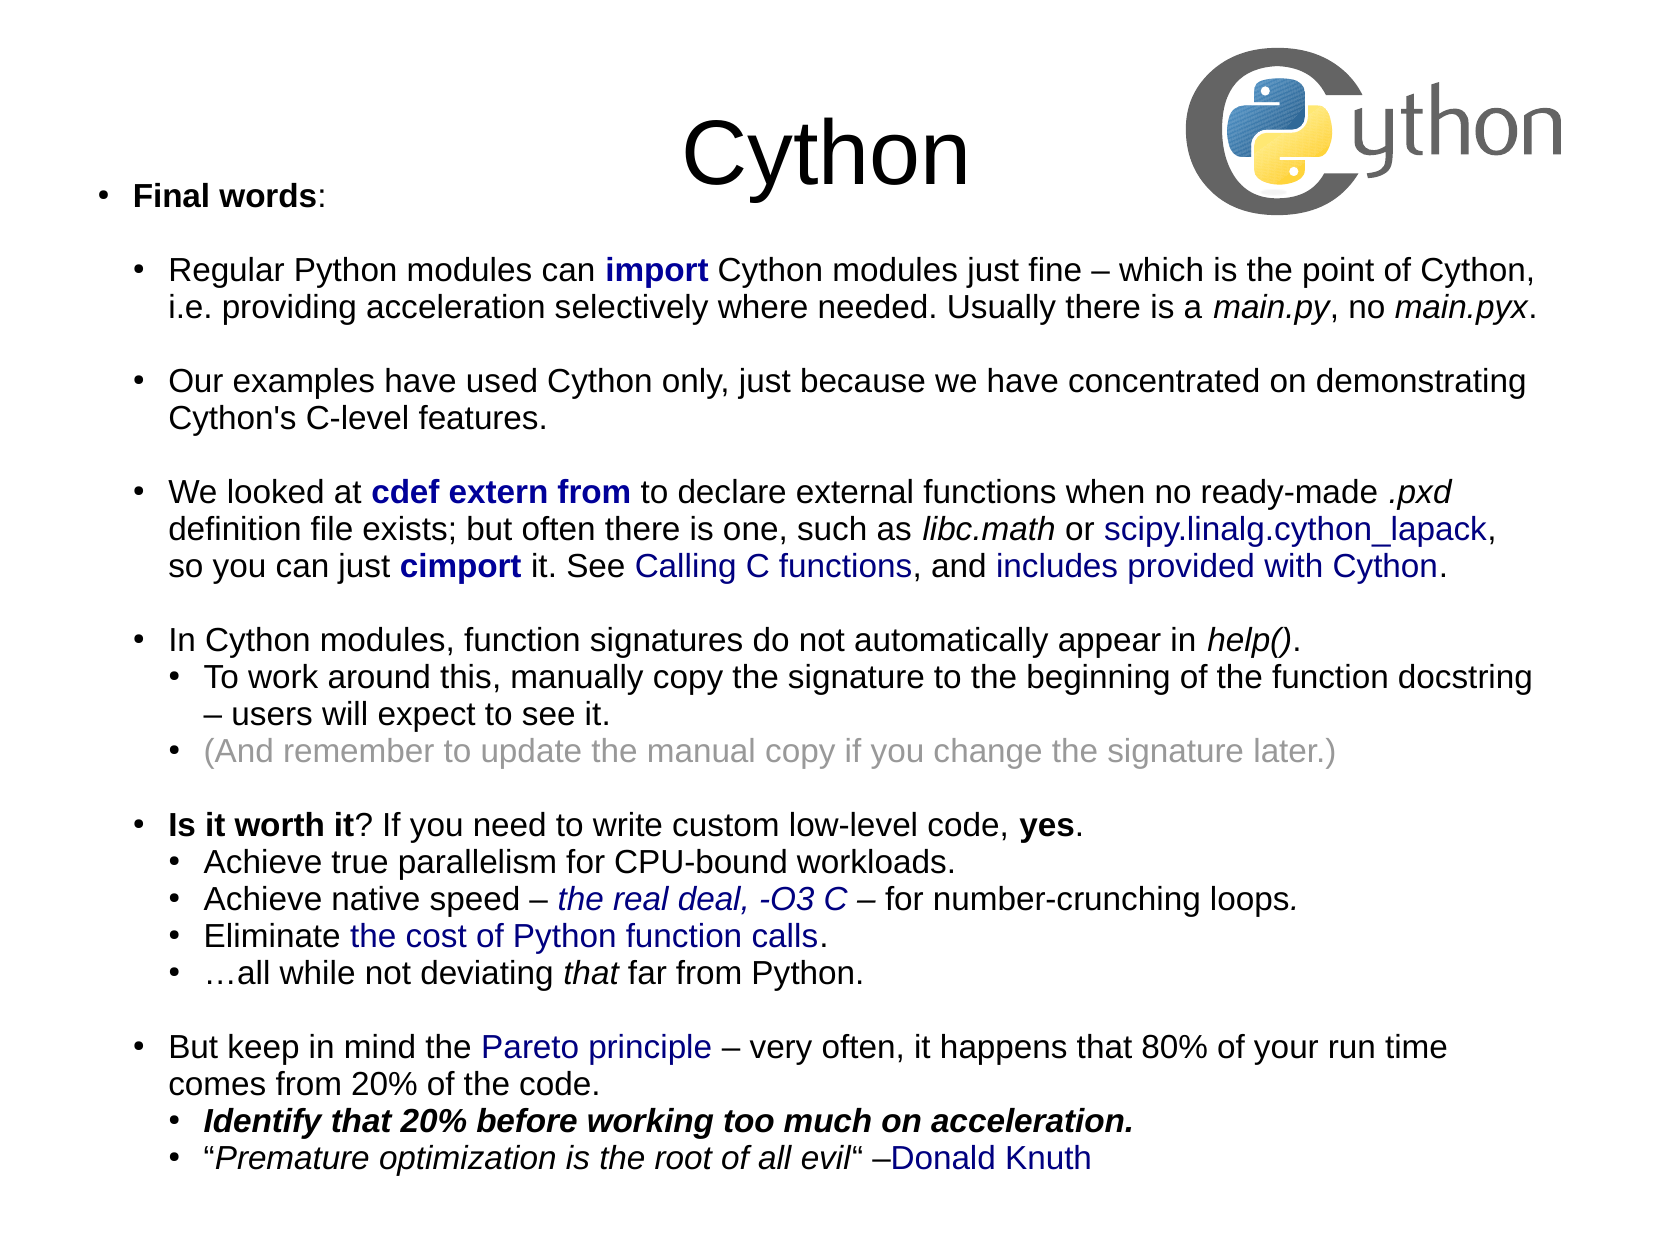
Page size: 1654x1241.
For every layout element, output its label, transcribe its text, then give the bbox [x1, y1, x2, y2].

title Cython [1561, 49, 1571, 257]
title Cython [82, 49, 1185, 169]
text_box Final words: Regular Python modules can import Cython modules just fine – which is the point of Cython, i.e. providing acceleration selectively where needed. Usually there is a main.py, no main.pyx. Our examples have used Cython only, just because we have concentrated on demonstrating Cython's C-level features. We looked at cdef extern from to declare external functions when no ready-made .pxd definition file exists; but often there is one, such as libc.math or scipy.linalg.cython_lapack, so you can just cimport it. See Calling C functions, and includes provided with Cython. In Cython modules, function signatures do not automatically appear in help(). To work around this, manually copy the signature to the beginning of the function docstring – users will expect to see it. (And remember to update the manual copy if you change the signature later.) Is it worth it? If you need to write custom low-level code, yes. Achieve true parallelism for CPU-bound workloads. Achieve native speed – the real deal, -O3 C – for number-crunching loops. Eliminate the cost of Python function calls. …all while not deviating that far from Python. But keep in mind the Pareto principle – very often, it happens that 80% of your run time comes from 20% of the code. Identify that 20% before working too much on acceleration. “Premature optimization is the root of all evil“ –Donald Knuth [82, 169, 1561, 1197]
picture [1185, 47, 1561, 216]
